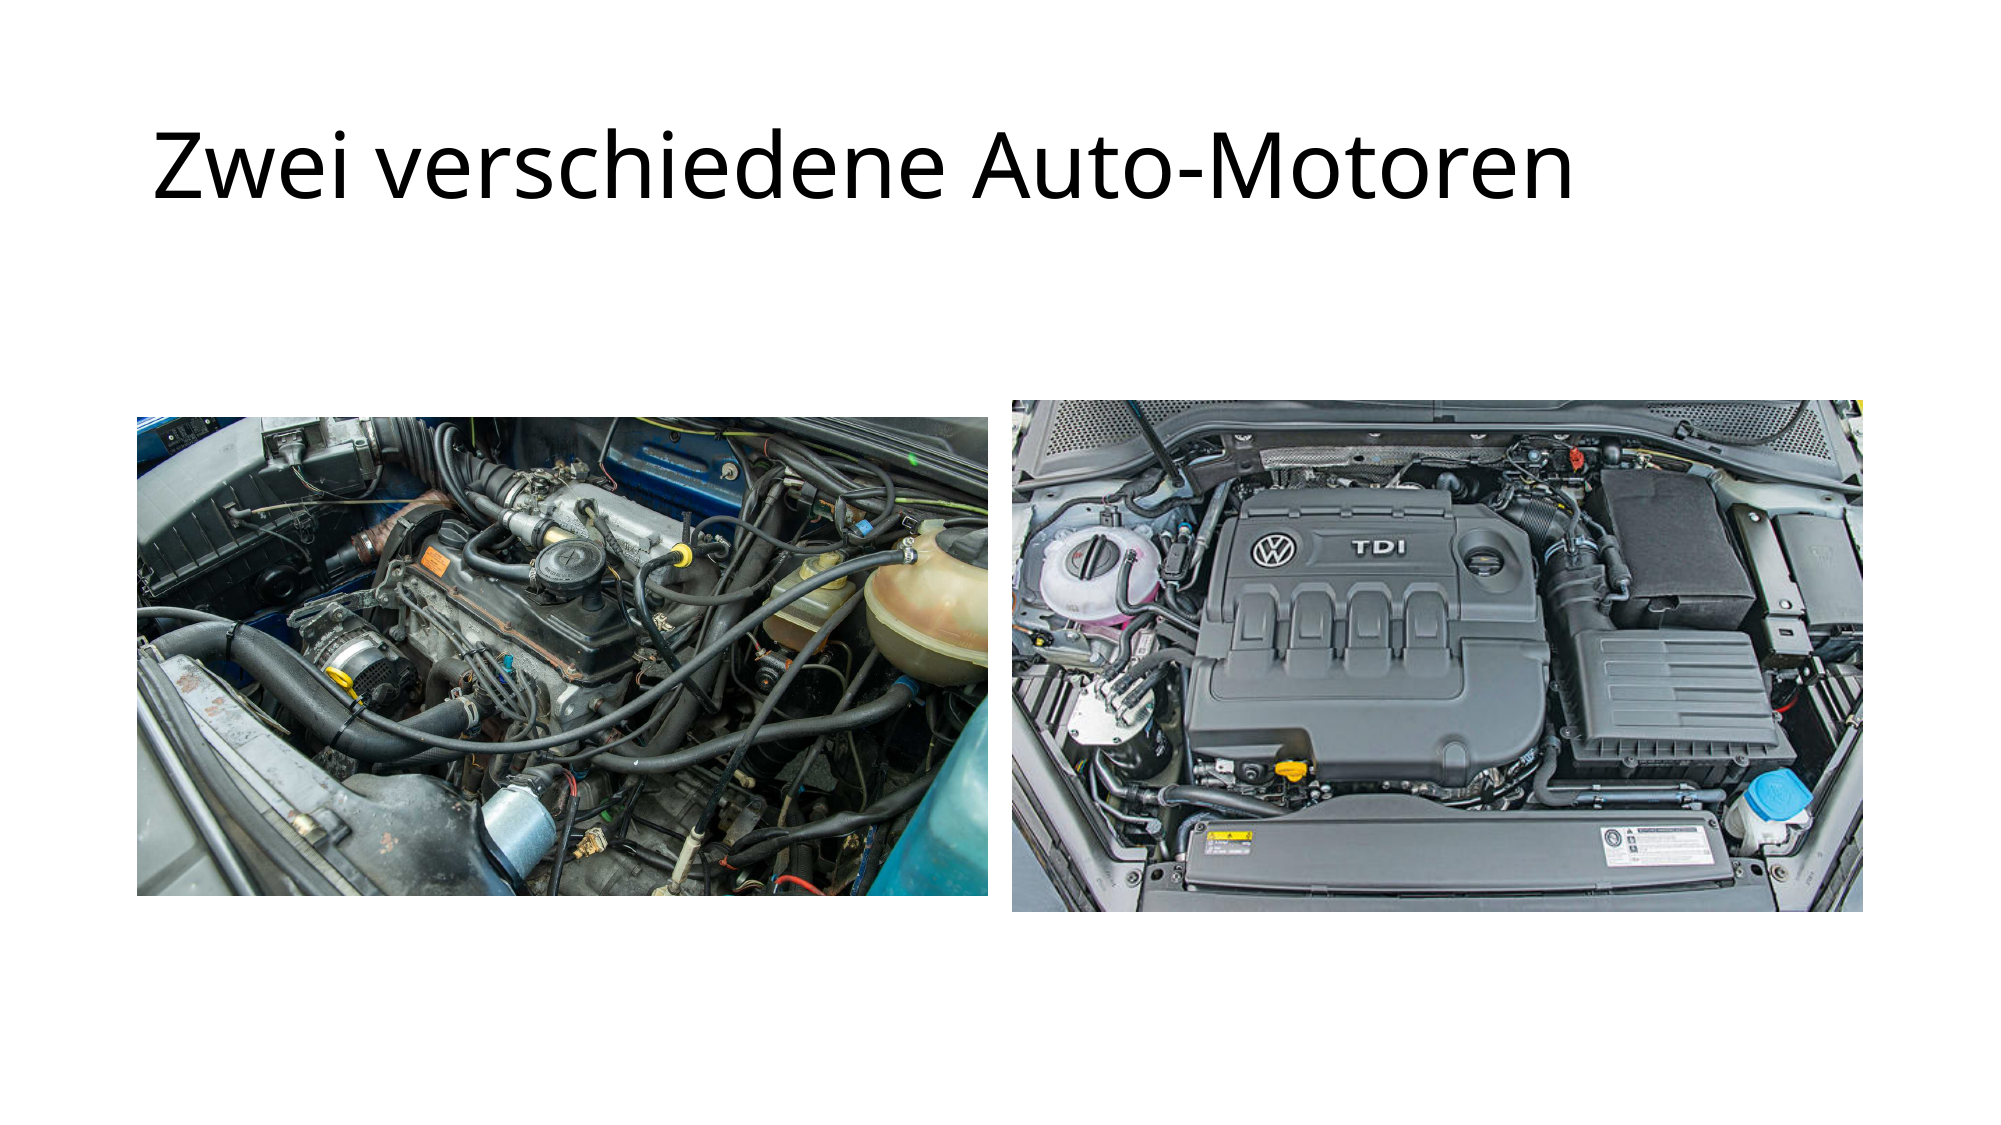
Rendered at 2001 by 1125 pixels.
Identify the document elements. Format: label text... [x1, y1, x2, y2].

picture [1012, 400, 1863, 913]
title Zwei verschiedene Auto-Motoren [137, 59, 1863, 278]
picture [137, 417, 988, 896]
